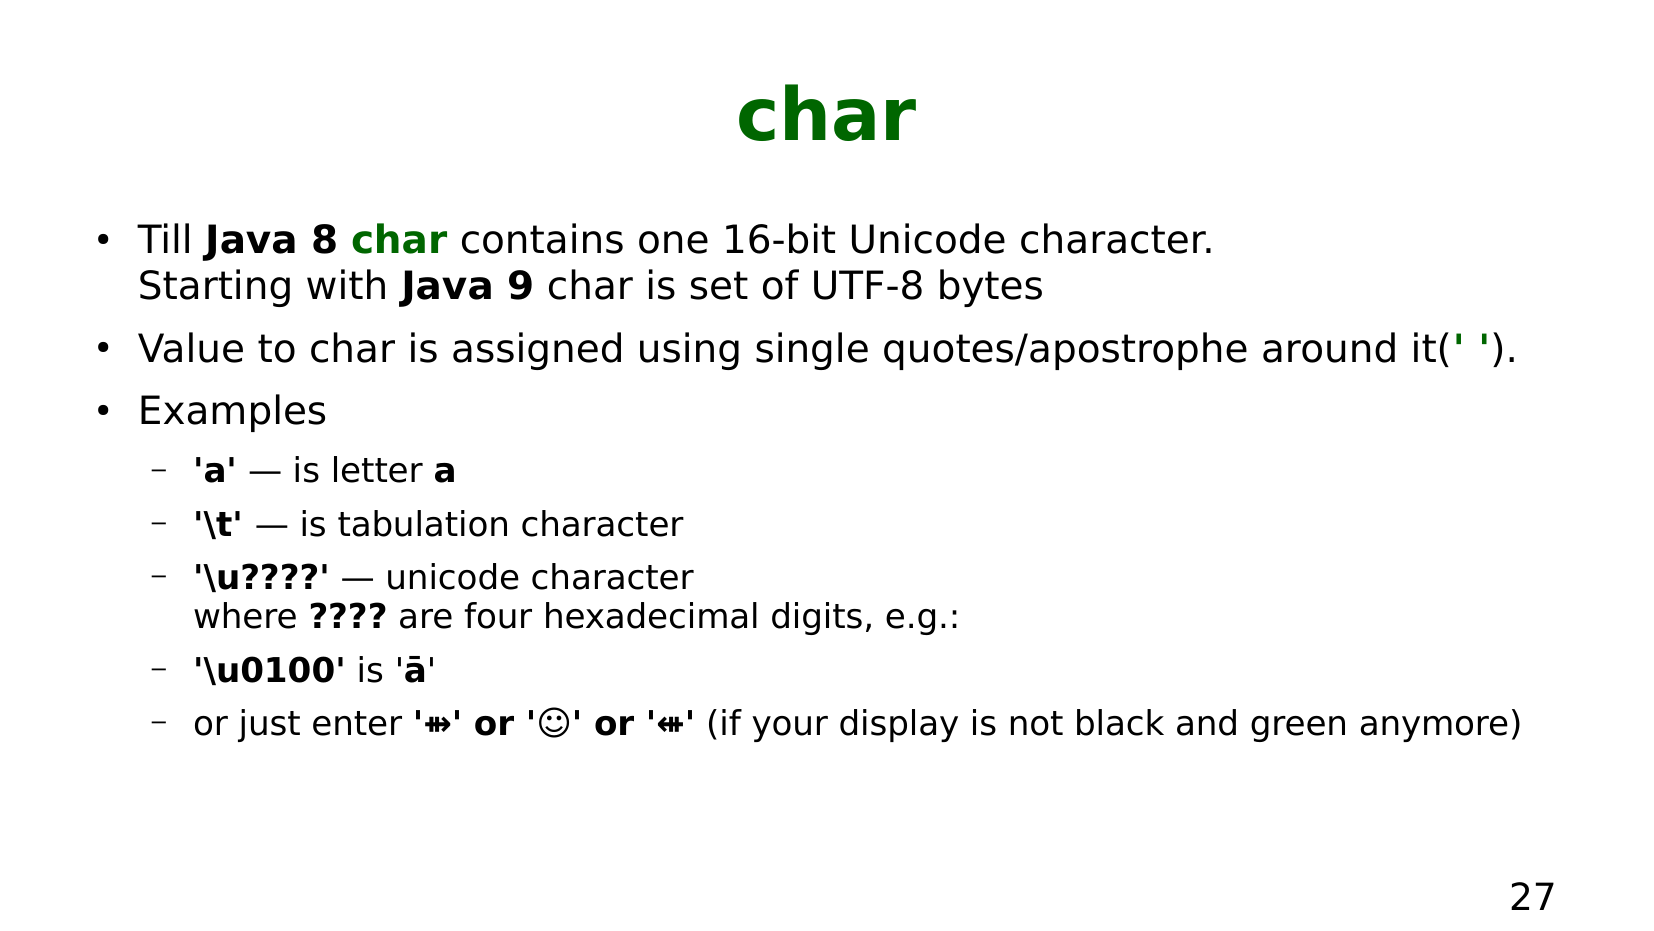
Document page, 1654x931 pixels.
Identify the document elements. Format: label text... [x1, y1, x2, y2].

title char [82, 72, 1571, 158]
list Till Java 8 char contains one 16-bit Unicode character. Starting with Java 9 char is set of UTF-8 bytes Value to char is assigned using single quotes/apostrophe around it(' '). Examples 'a' — is letter a '\t' — is tabulation character '\u????' — unicode character where ???? are four hexadecimal digits, e.g.: '\u0100' is 'ā' or just enter '⇻' or '☺' or '⇺' (if your display is not black and green anymore) [82, 217, 1538, 758]
